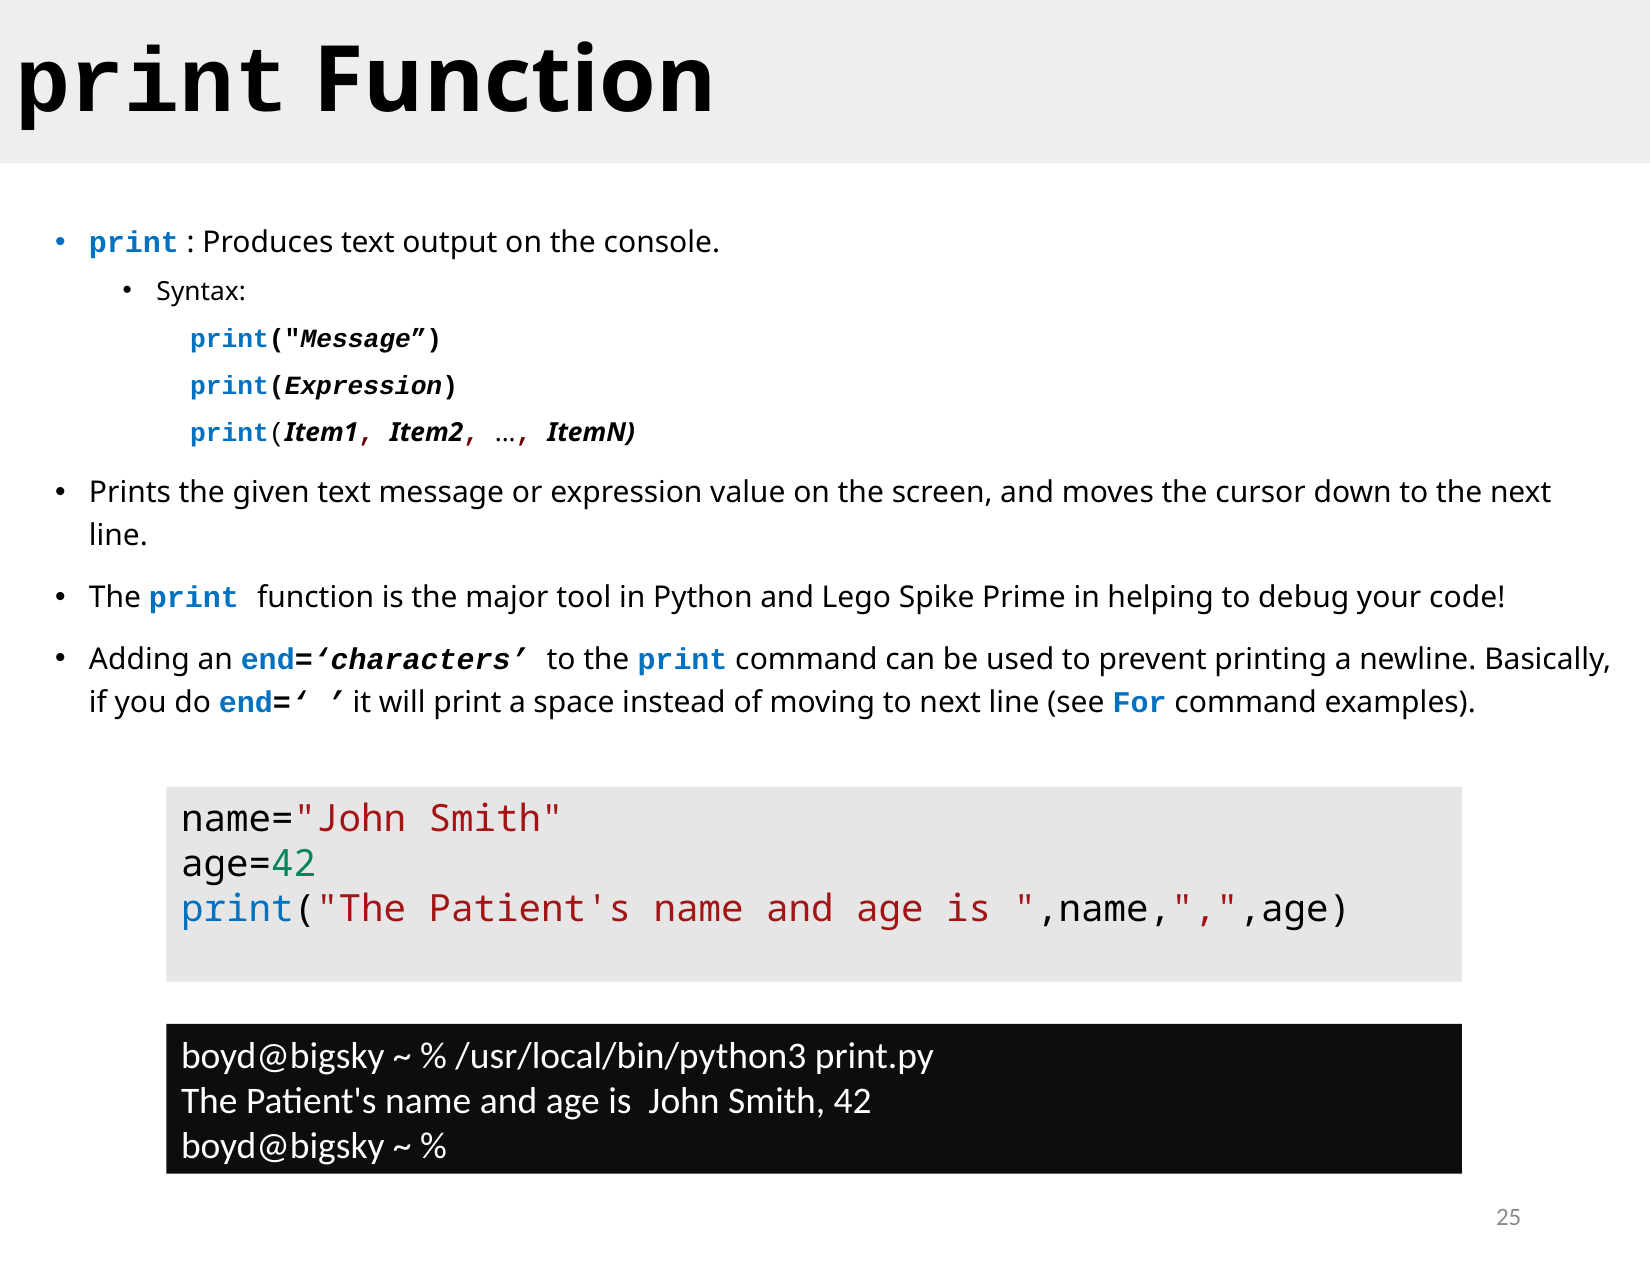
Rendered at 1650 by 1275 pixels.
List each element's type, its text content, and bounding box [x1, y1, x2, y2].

title print Function [0, 0, 1650, 163]
list print : Produces text output on the console. Syntax: print("Message”) print(Expression) print(Item1, Item2, ..., ItemN) Prints the given text message or expression value on the screen, and moves the cursor down to the next line. The print function is the major tool in Python and Lego Spike Prime in helping to debug your code! Adding an end=‘characters’ to the print command can be used to prevent printing a newline. Basically, if you do end=‘ ’ it will print a space instead of moving to next line (see For command examples). [40, 208, 1633, 773]
text_box boyd@bigsky ~ % /usr/local/bin/python3 print.py The Patient's name and age is John Smith, 42 boyd@bigsky ~ % [166, 1023, 1462, 1174]
text_box name="John Smith" age=42 print("The Patient's name and age is ",name,",",age) [166, 786, 1462, 982]
